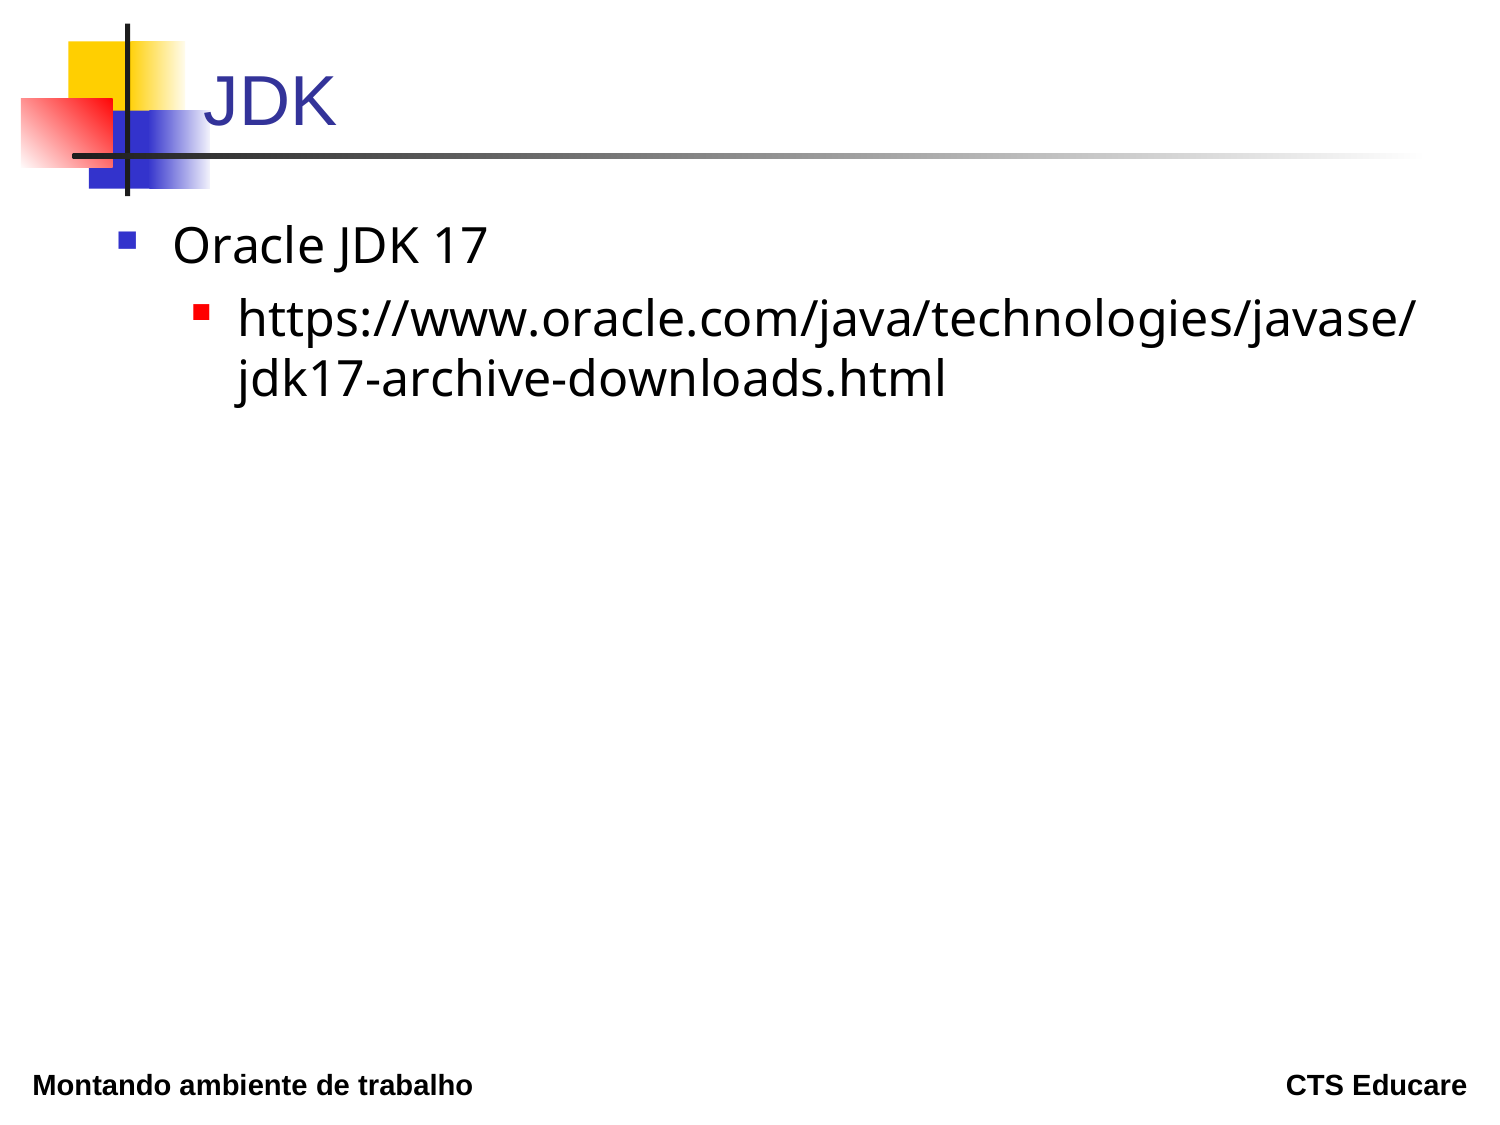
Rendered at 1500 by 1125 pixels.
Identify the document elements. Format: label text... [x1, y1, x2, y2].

title JDK [188, 46, 1468, 149]
list Oracle JDK 17 https://www.oracle.com/java/technologies/javase/jdk17-archive-downloads.html [100, 206, 1447, 1024]
